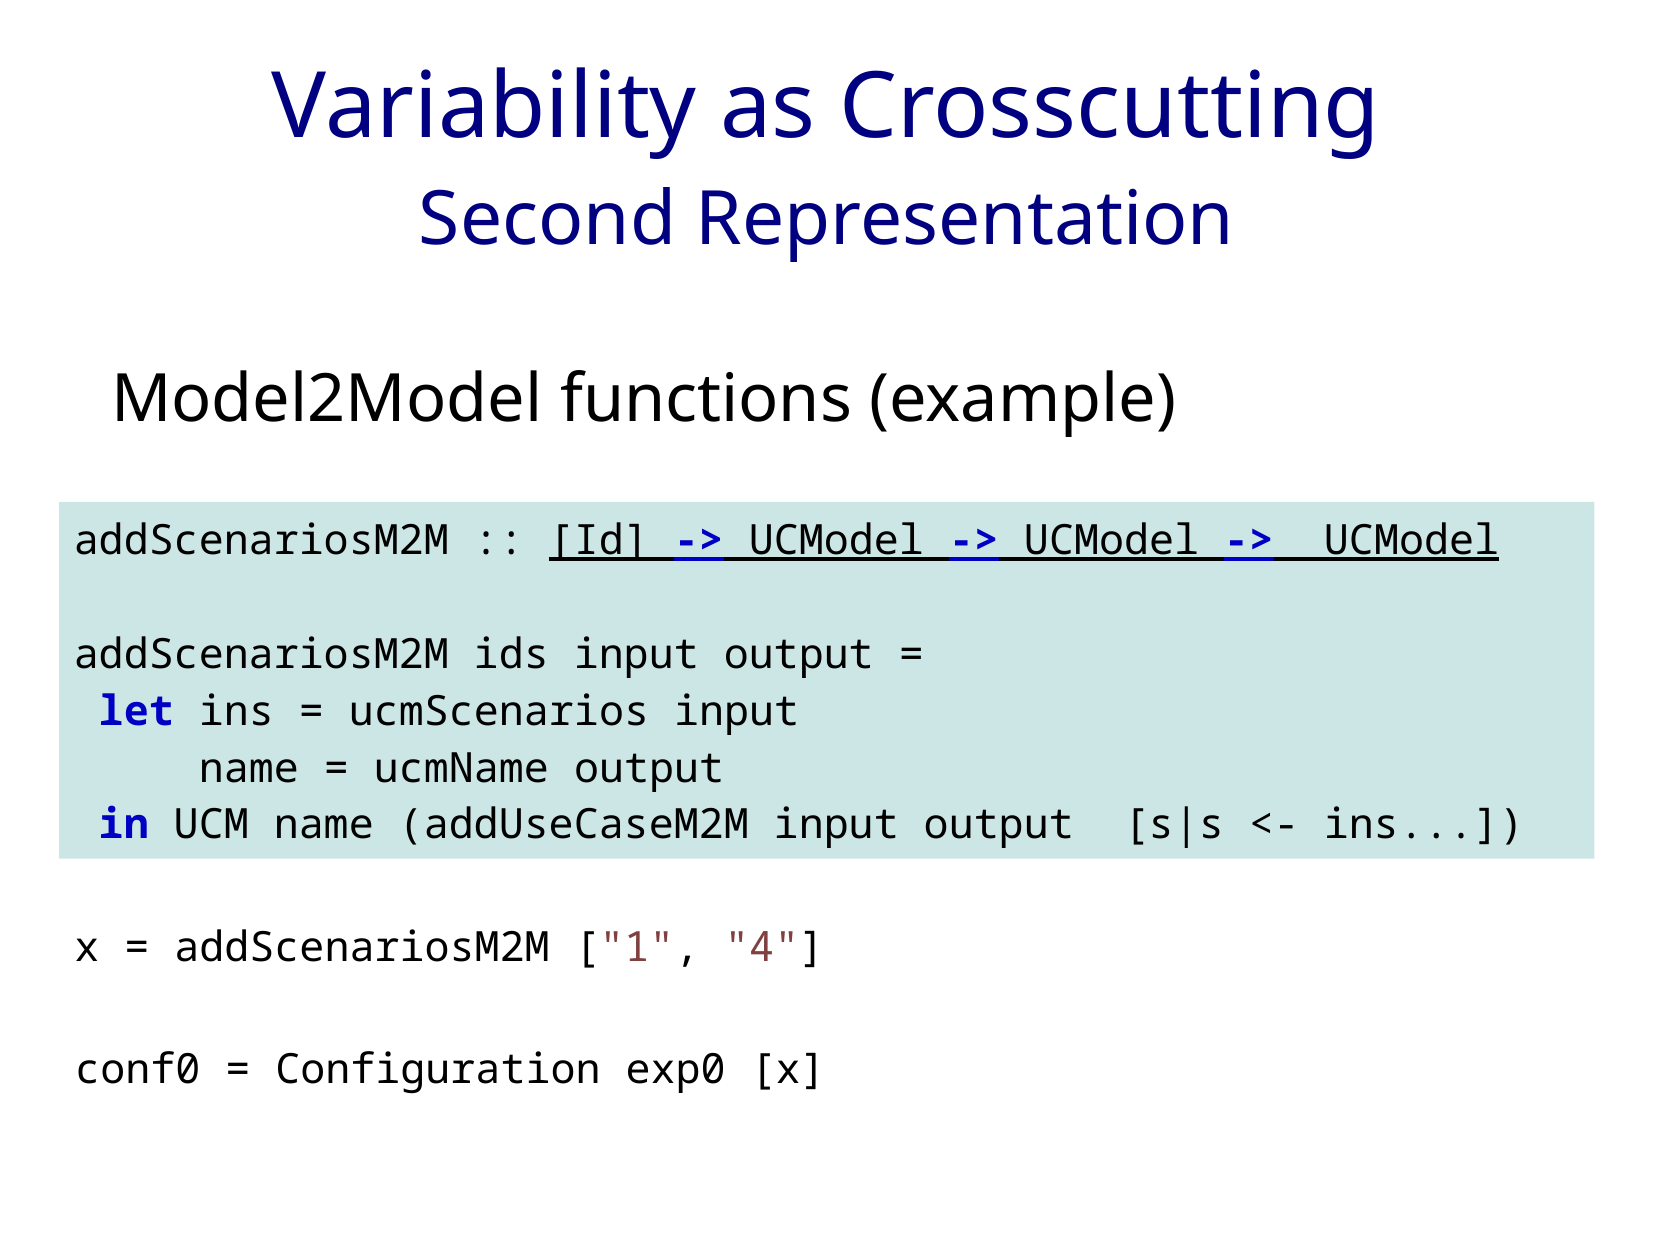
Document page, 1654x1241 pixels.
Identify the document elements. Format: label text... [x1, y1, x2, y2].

text_box x = addScenariosM2M ["1", "4"] [59, 909, 875, 977]
title Variability as Crosscutting Second Representation [82, 36, 1571, 270]
text_box addScenariosM2M :: [Id] -> UCModel -> UCModel -> UCModel addScenariosM2M ids input output = let ins = ucmScenarios input name = ucmName output in UCM name (addUseCaseM2M input output [s|s <- ins...]) [59, 501, 1595, 832]
text_box conf0 = Configuration exp0 [x] [60, 1031, 1595, 1100]
text_box Model2Model functions (example) [96, 342, 1554, 473]
